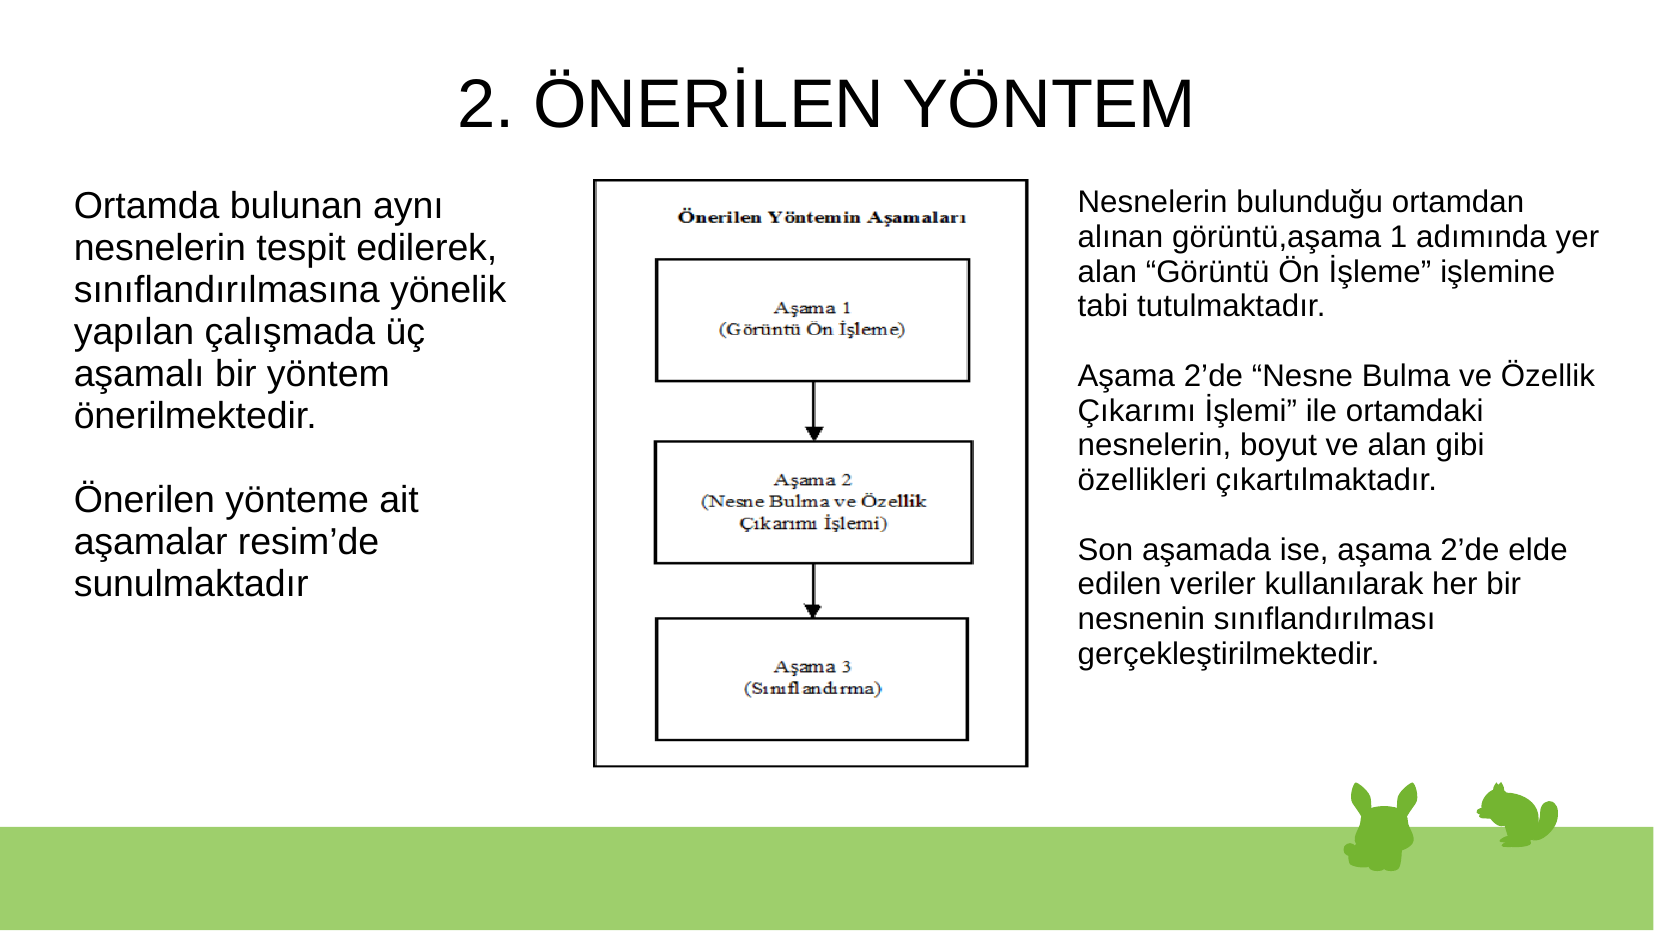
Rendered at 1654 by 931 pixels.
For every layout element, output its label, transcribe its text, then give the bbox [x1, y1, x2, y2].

text_box Ortamda bulunan aynı nesnelerin tespit edilerek, sınıflandırılmasına yönelik yapılan çalışmada üç aşamalı bir yöntem önerilmektedir. Önerilen yönteme ait aşamalar resim’de sunulmaktadır [59, 177, 590, 739]
text_box Nesnelerin bulunduğu ortamdan alınan görüntü,aşama 1 adımında yer alan “Görüntü Ön İşleme” işlemine tabi tutulmaktadır. Aşama 2’de “Nesne Bulma ve Özellik Çıkarımı İşlemi” ile ortamdaki nesnelerin, boyut ve alan gibi özellikleri çıkartılmaktadır. Son aşamada ise, aşama 2’de elde edilen veriler kullanılarak her bir nesnenin sınıflandırılması gerçekleştirilmektedir. [1062, 177, 1622, 800]
picture [590, 177, 1034, 768]
title 2. ÖNERİLEN YÖNTEM [88, 29, 1565, 178]
